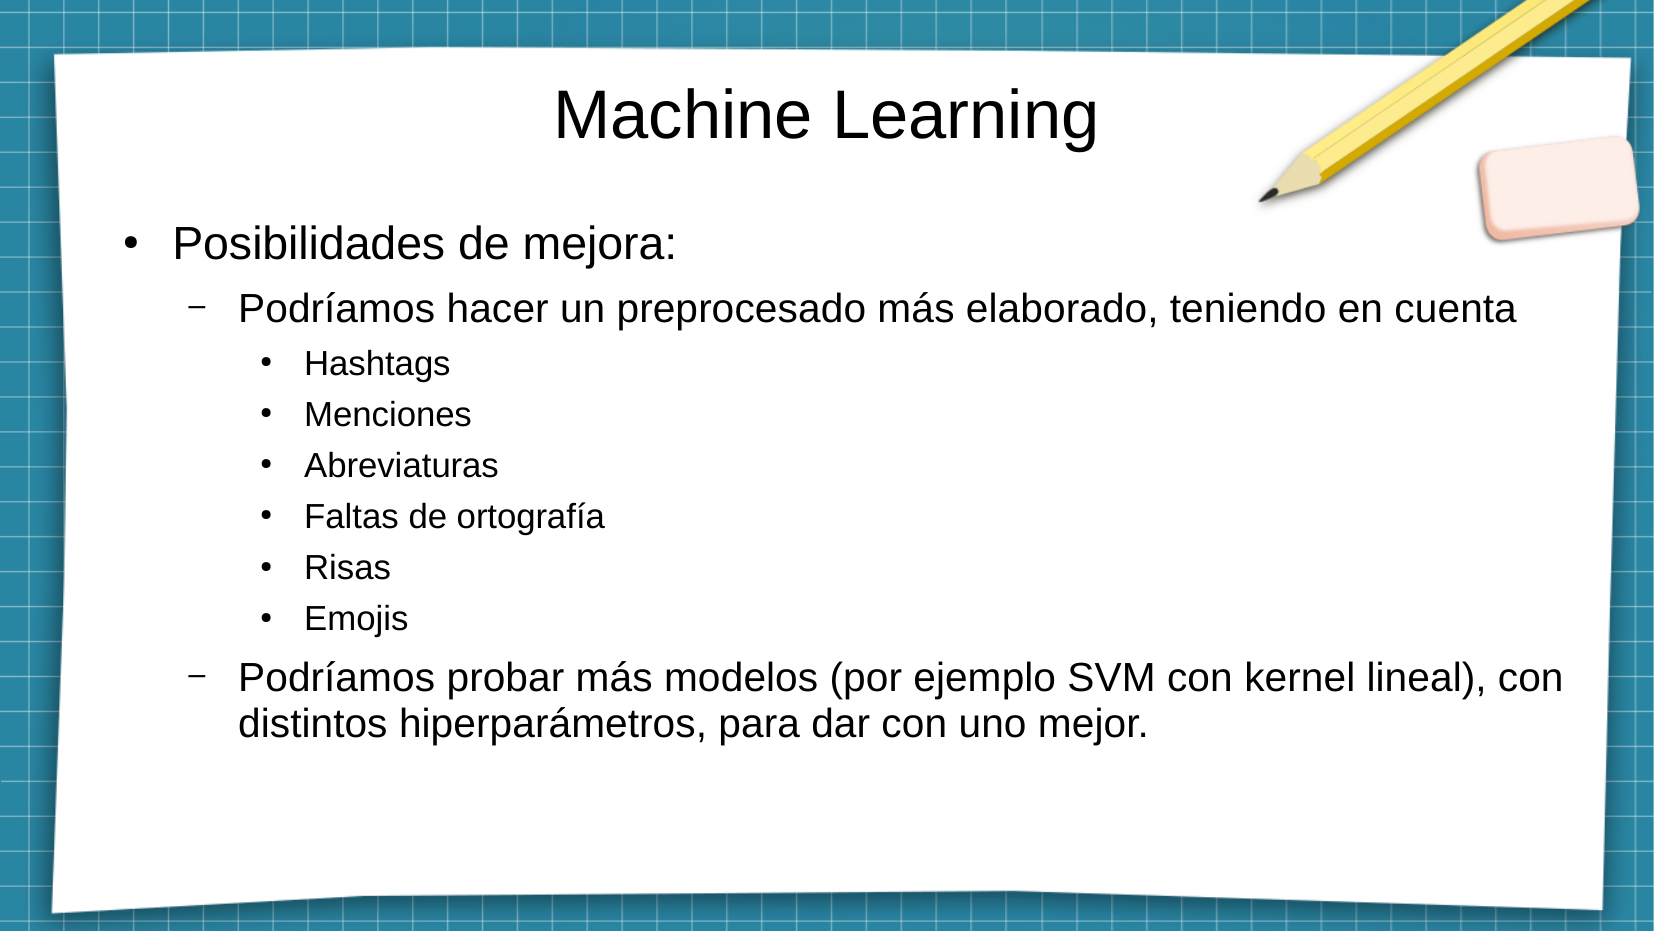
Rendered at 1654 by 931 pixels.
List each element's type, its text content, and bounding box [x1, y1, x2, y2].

title Machine Learning [82, 37, 1571, 193]
list Posibilidades de mejora: Podríamos hacer un preprocesado más elaborado, teniendo en cuenta Hashtags Menciones Abreviaturas Faltas de ortografía Risas Emojis Podríamos probar más modelos (por ejemplo SVM con kernel lineal), con distintos hiperparámetros, para dar con uno mejor. [106, 217, 1595, 758]
picture [0, 0, 1654, 931]
